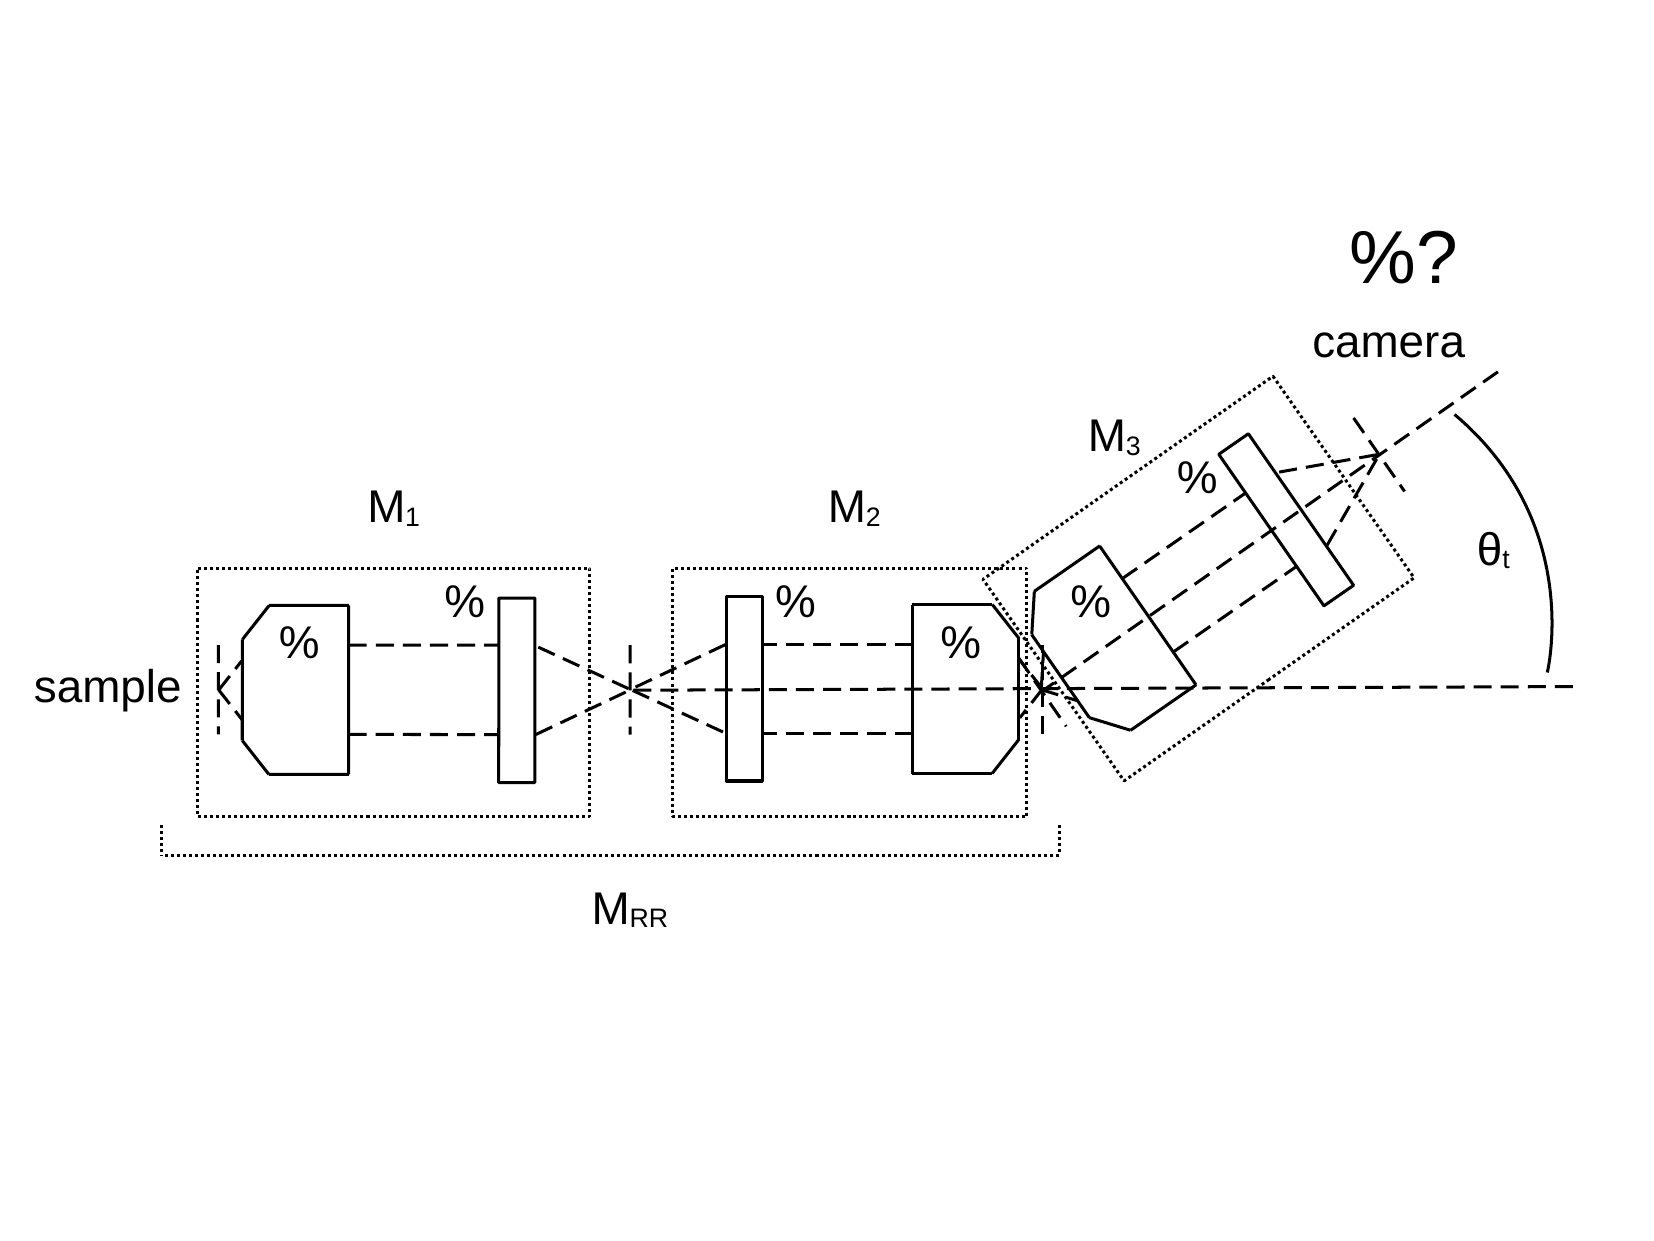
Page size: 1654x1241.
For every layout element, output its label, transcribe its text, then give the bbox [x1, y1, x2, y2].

text_box %? [1313, 208, 1495, 315]
text_box sample [17, 653, 199, 771]
text_box % [729, 568, 862, 654]
text_box % [398, 568, 531, 654]
text_box θt [1436, 516, 1550, 592]
text_box % [233, 609, 366, 695]
text_box M3 [1048, 402, 1181, 489]
text_box % [1024, 568, 1157, 654]
text_box M1 [327, 473, 460, 559]
text_box % [1131, 444, 1264, 530]
text_box % [894, 609, 1027, 695]
text_box M2 [788, 473, 921, 560]
text_box camera [1279, 308, 1498, 427]
text_box MRR [563, 875, 697, 961]
